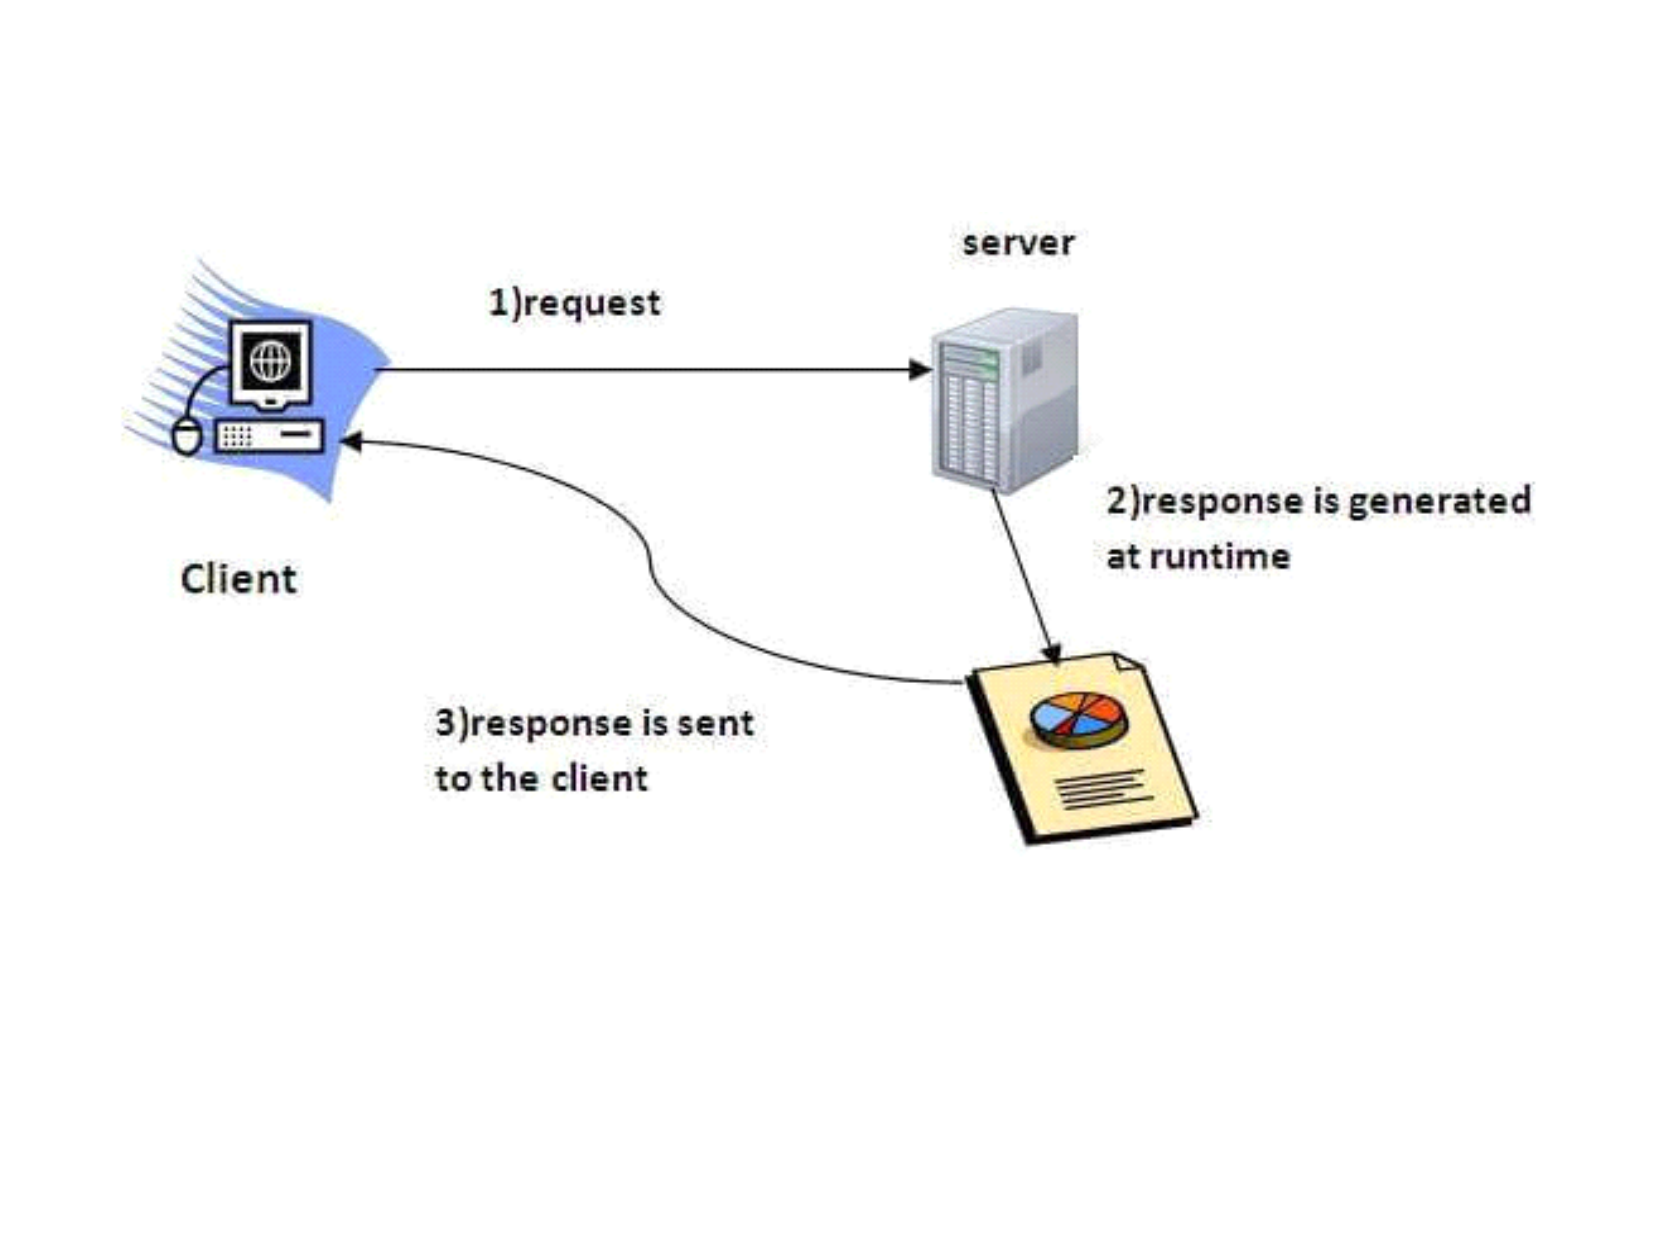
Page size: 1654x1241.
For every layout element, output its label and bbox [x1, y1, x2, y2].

picture [82, 212, 1571, 910]
